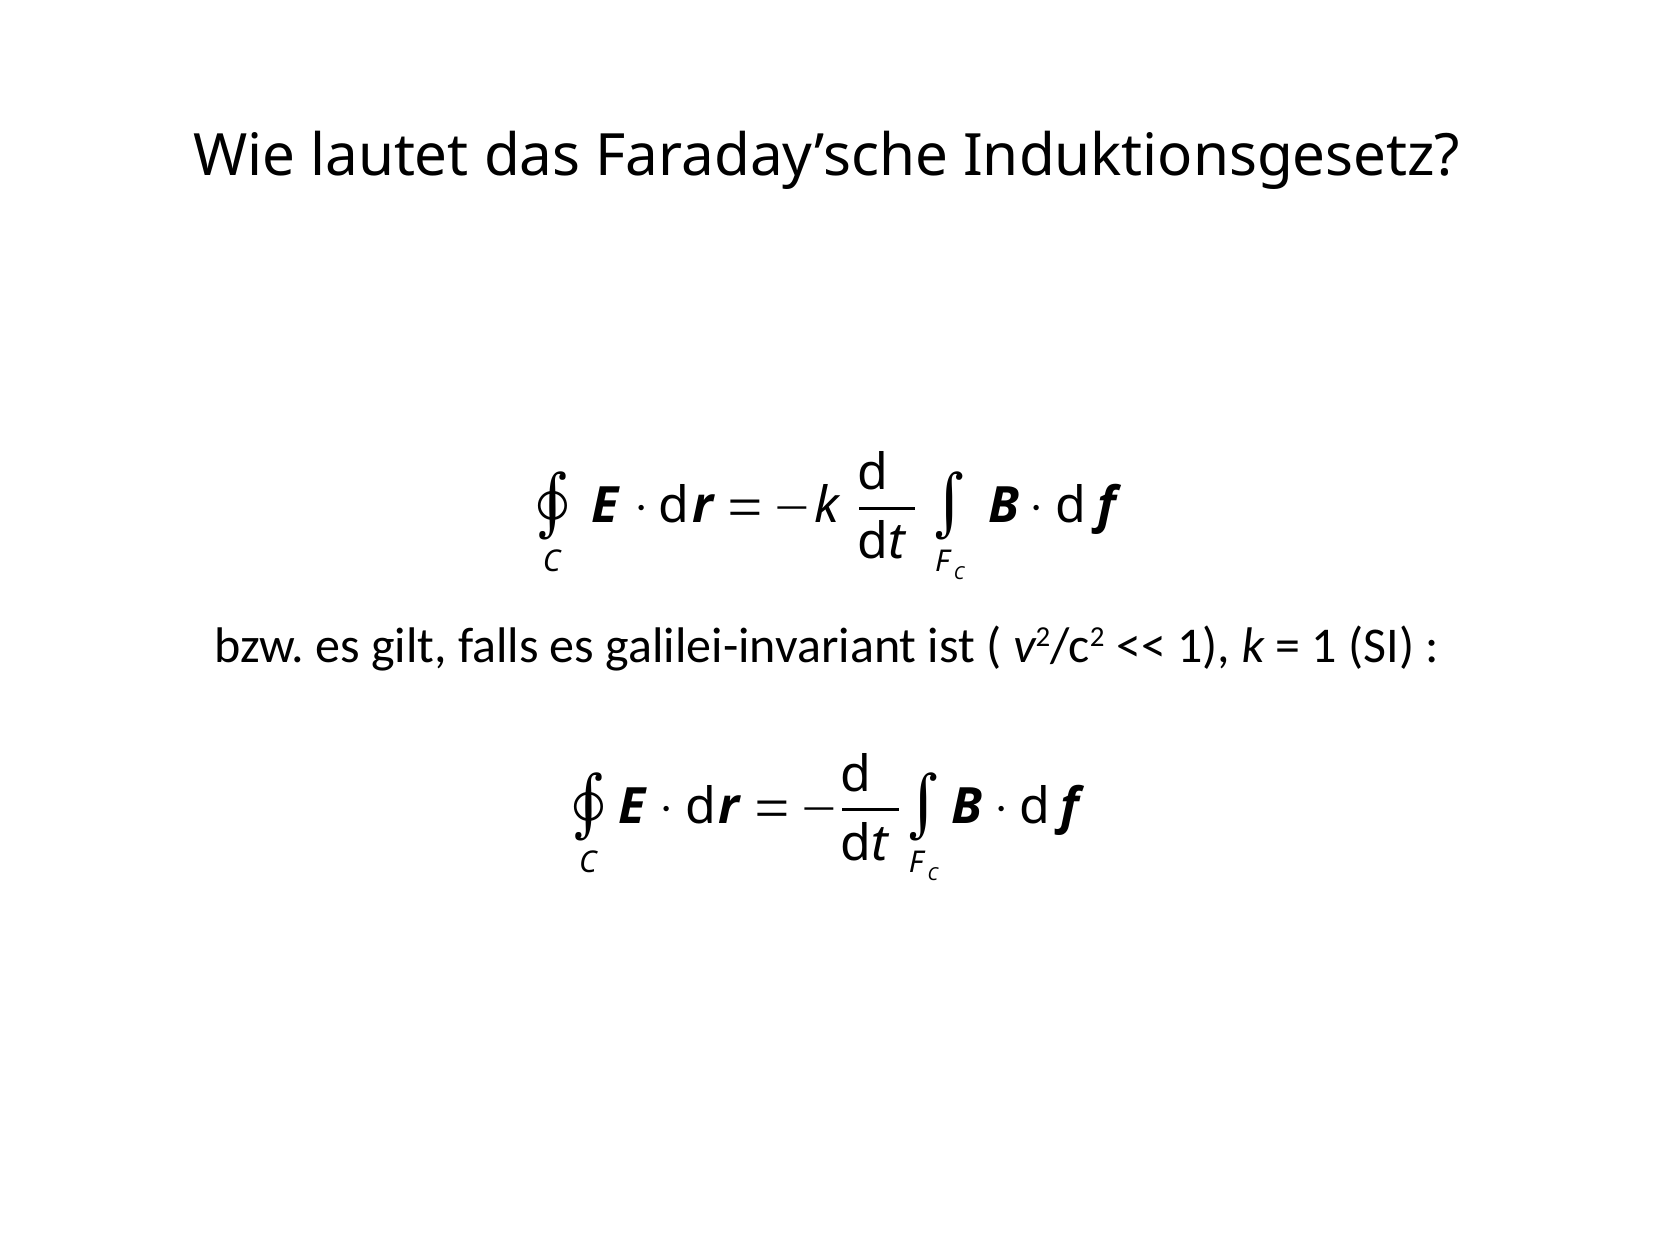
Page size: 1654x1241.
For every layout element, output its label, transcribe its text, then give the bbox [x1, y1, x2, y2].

subtitle bzw. es gilt, falls es galilei-invariant ist ( v2/c2 << 1), k = 1 (SI) : [82, 290, 1571, 1010]
title Wie lautet das Faraday’sche Induktionsgesetz? [82, 49, 1571, 257]
chart [560, 744, 1093, 886]
chart [524, 443, 1130, 585]
